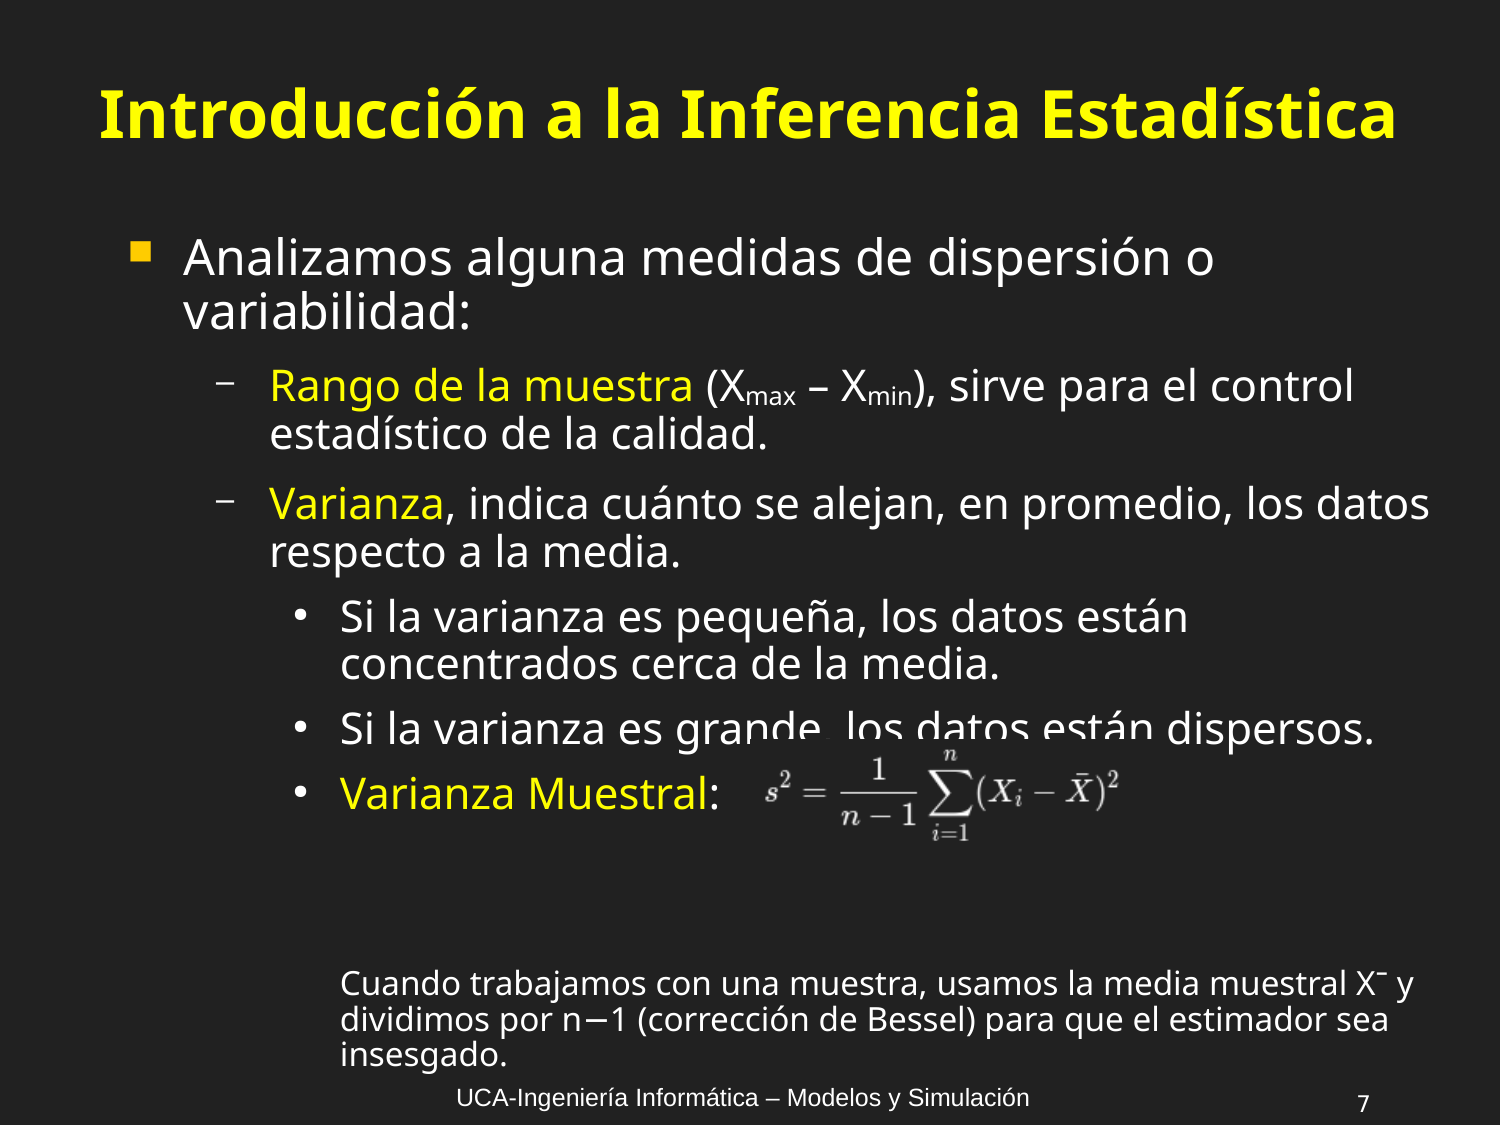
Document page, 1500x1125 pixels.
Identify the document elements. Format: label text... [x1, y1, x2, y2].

picture [750, 739, 1158, 863]
list Analizamos alguna medidas de dispersión o variabilidad: Rango de la muestra (Xmax – Xmin), sirve para el control estadístico de la calidad. Varianza, indica cuánto se alejan, en promedio, los datos respecto a la media. Si la varianza es pequeña, los datos están concentrados cerca de la media. Si la varianza es grande, los datos están dispersos. Varianza Muestral: Cuando trabajamos con una muestra, usamos la media muestral Xˉ y dividimos por n−1 (corrección de Bessel) para que el estimador sea insesgado. [112, 224, 1463, 1043]
title Introducción a la Inferencia Estadística [75, 37, 1426, 188]
